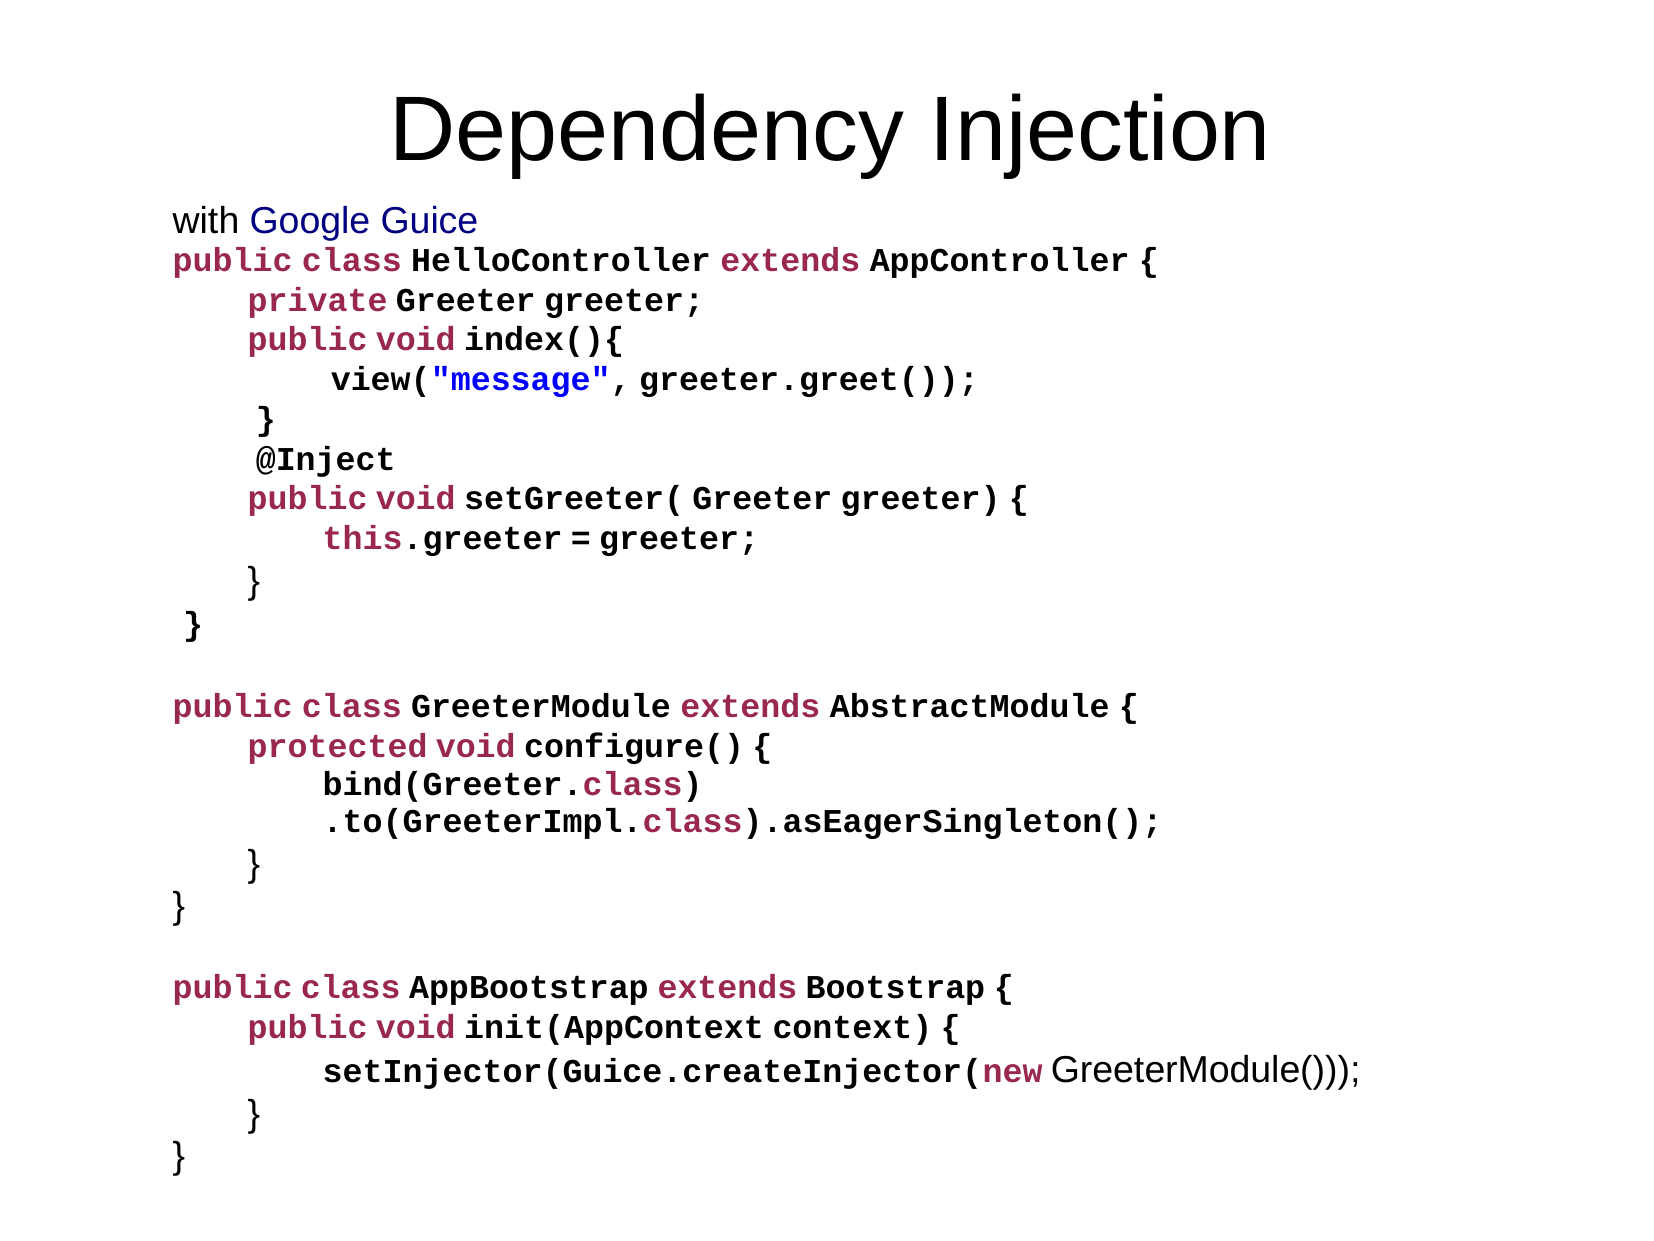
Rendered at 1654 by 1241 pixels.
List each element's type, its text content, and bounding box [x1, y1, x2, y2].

text_box with Google Guice public class HelloController extends AppController { private Greeter greeter; public void index(){ view("message", greeter.greet()); } @Inject public void setGreeter( Greeter greeter) { this.greeter = greeter; } } public class GreeterModule extends AbstractModule { protected void configure() { bind(Greeter.class) .to(GreeterImpl.class).asEagerSingleton(); } } public class AppBootstrap extends Bootstrap { public void init(AppContext context) { setInjector(Guice.createInjector(new GreeterModule())); } } [157, 150, 1501, 1184]
title Dependency Injection [86, 32, 1576, 226]
